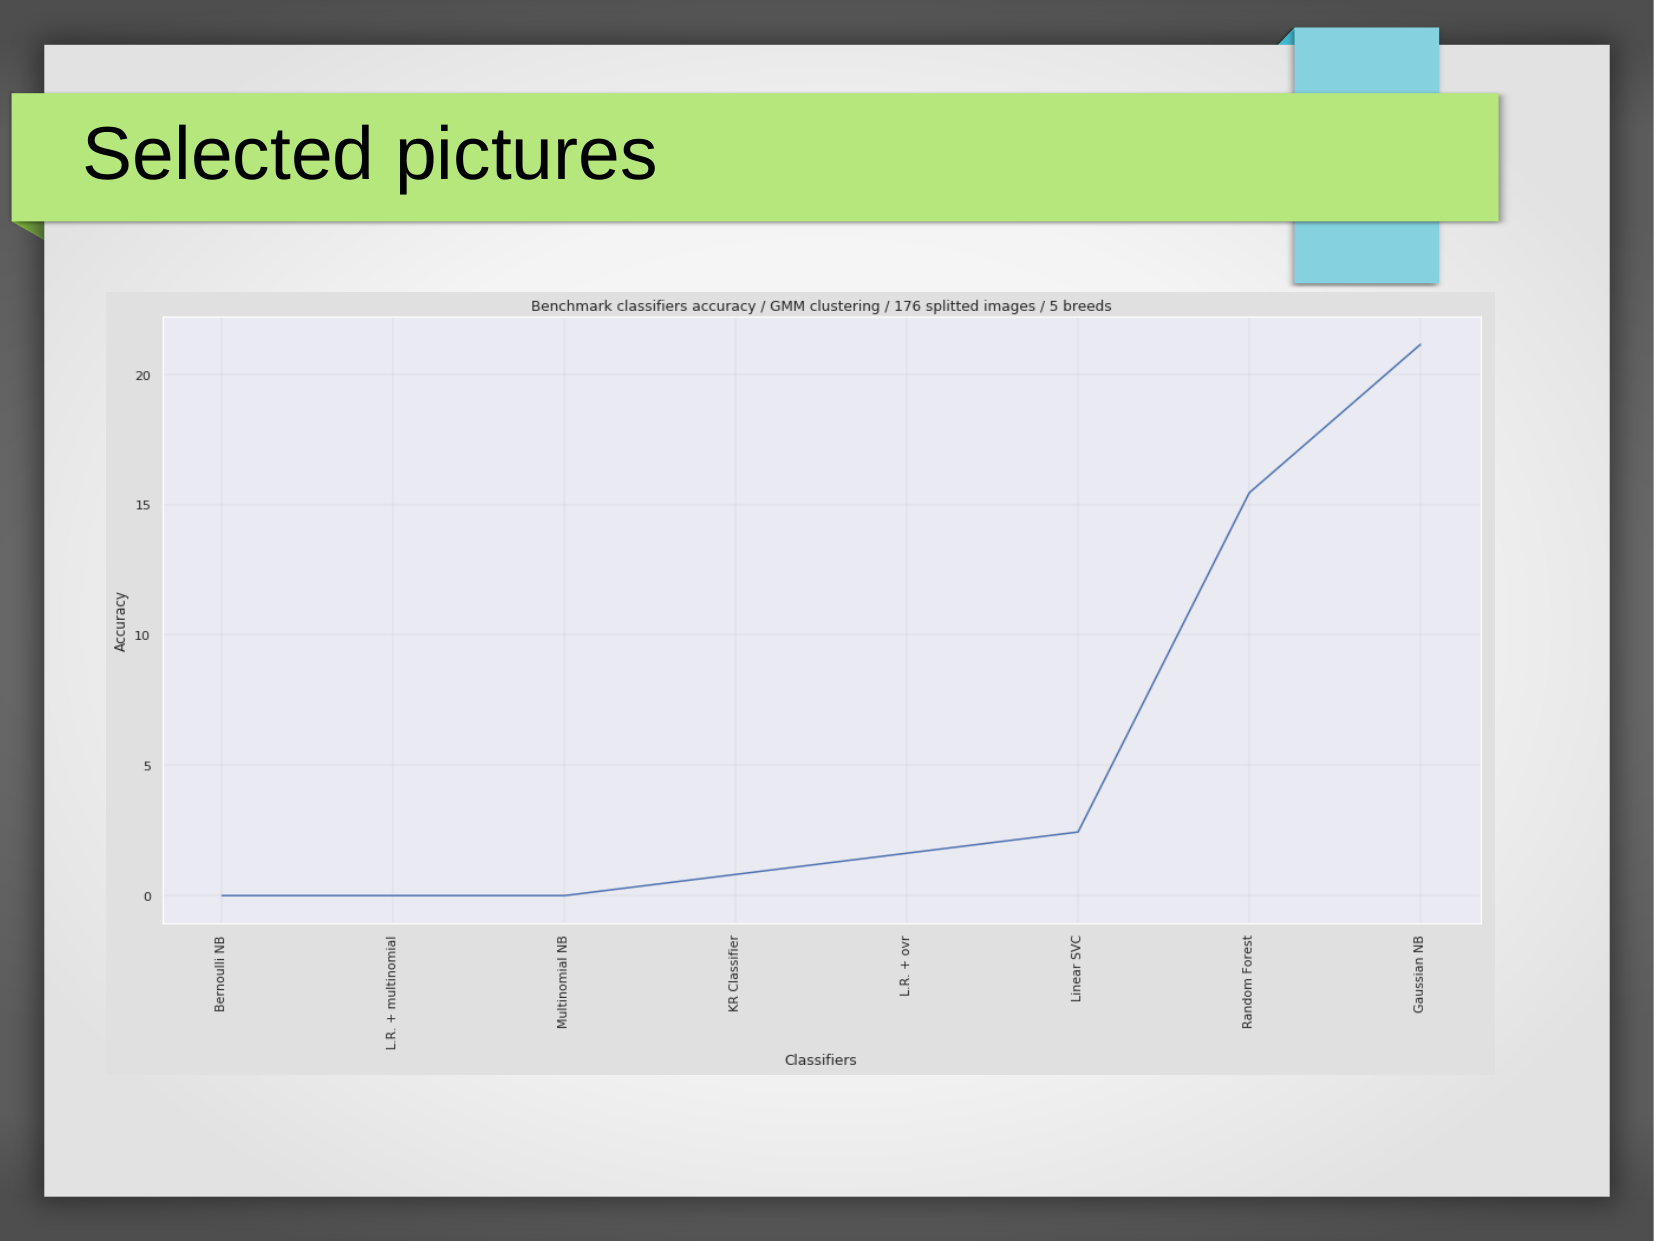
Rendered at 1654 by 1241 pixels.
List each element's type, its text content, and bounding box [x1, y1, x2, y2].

picture [0, 0, 1654, 1241]
title Selected pictures [82, 94, 1264, 213]
